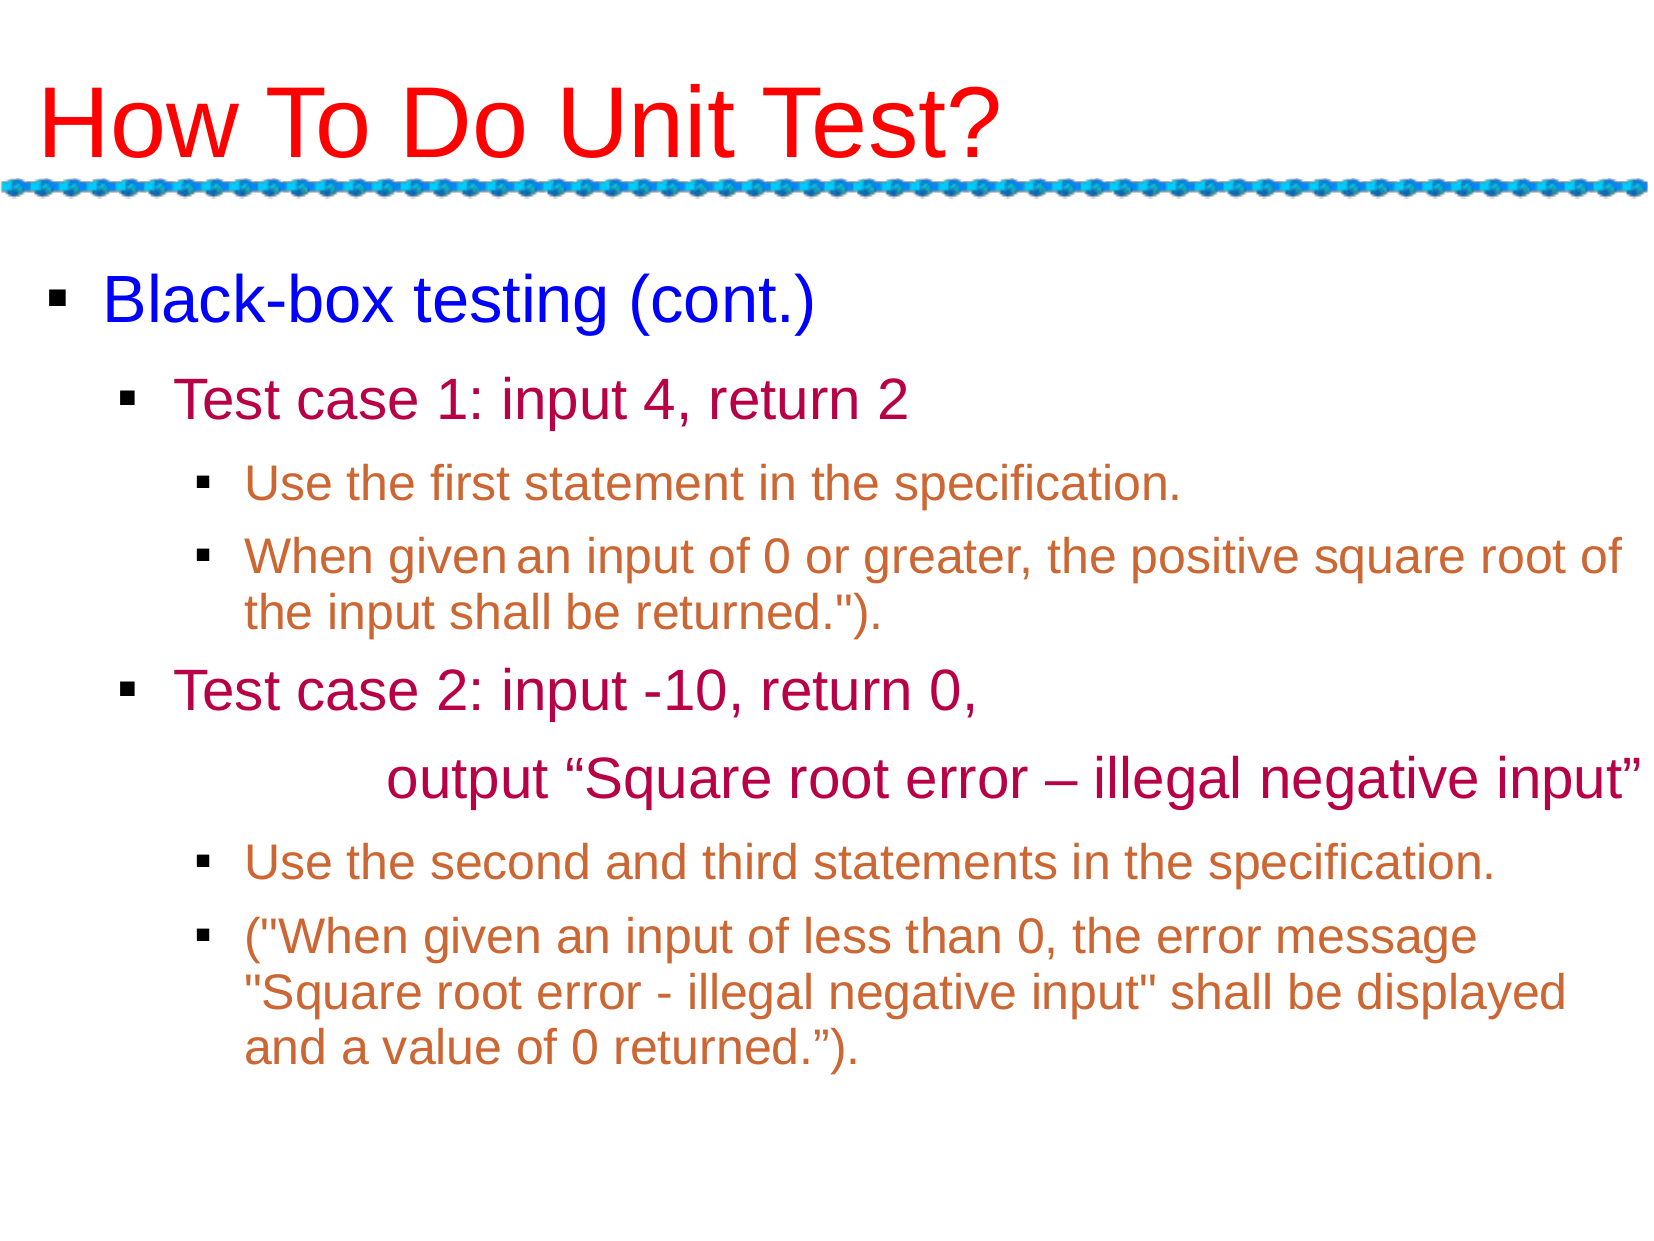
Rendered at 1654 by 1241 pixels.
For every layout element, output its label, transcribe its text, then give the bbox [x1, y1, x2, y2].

title How To Do Unit Test? [37, 37, 1651, 207]
picture [0, 178, 37, 199]
list Black-box testing (cont.) Test case 1: input 4, return 2 Use the first statement in the specification. When given an input of 0 or greater, the positive square root of the input shall be returned."). Test case 2: input -10, return 0, output “Square root error – illegal negative input” Use the second and third statements in the specification. ("When given an input of less than 0, the error message "Square root error - illegal negative input" shall be displayed and a value of 0 returned.”). [31, 262, 1645, 1163]
